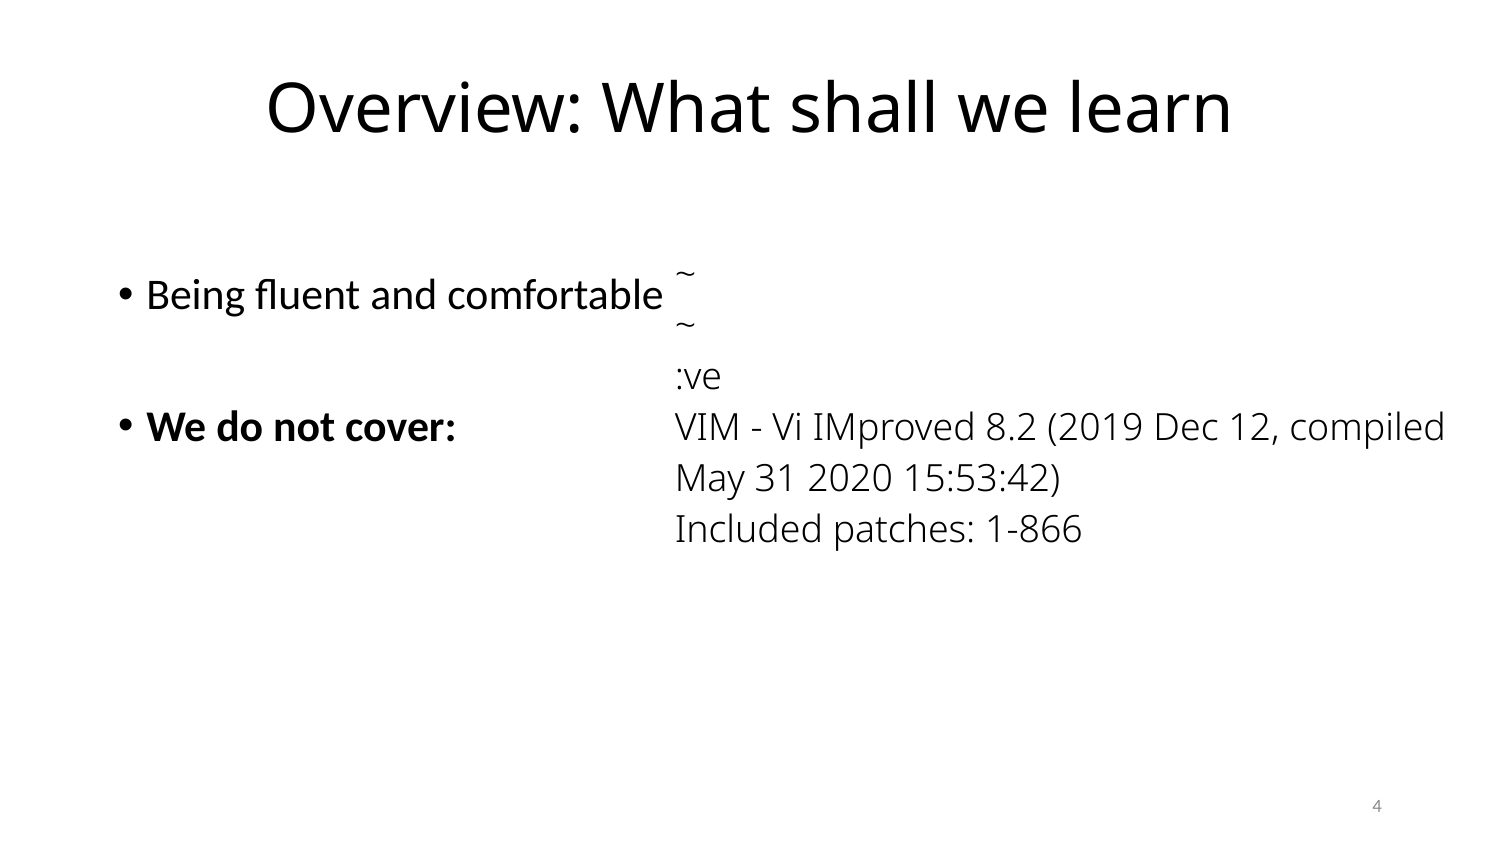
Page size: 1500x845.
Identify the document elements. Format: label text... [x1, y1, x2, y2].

text_box ~ ~ :ve VIM - Vi IMproved 8.2 (2019 Dec 12, compiled May 31 2020 15:53:42) Included patches: 1-866 [660, 240, 1500, 611]
list Being fluent and comfortable We do not cover: [103, 196, 1437, 733]
title Overview: What shall we learn [103, 23, 1397, 187]
slide_number <number> [1059, 782, 1397, 828]
